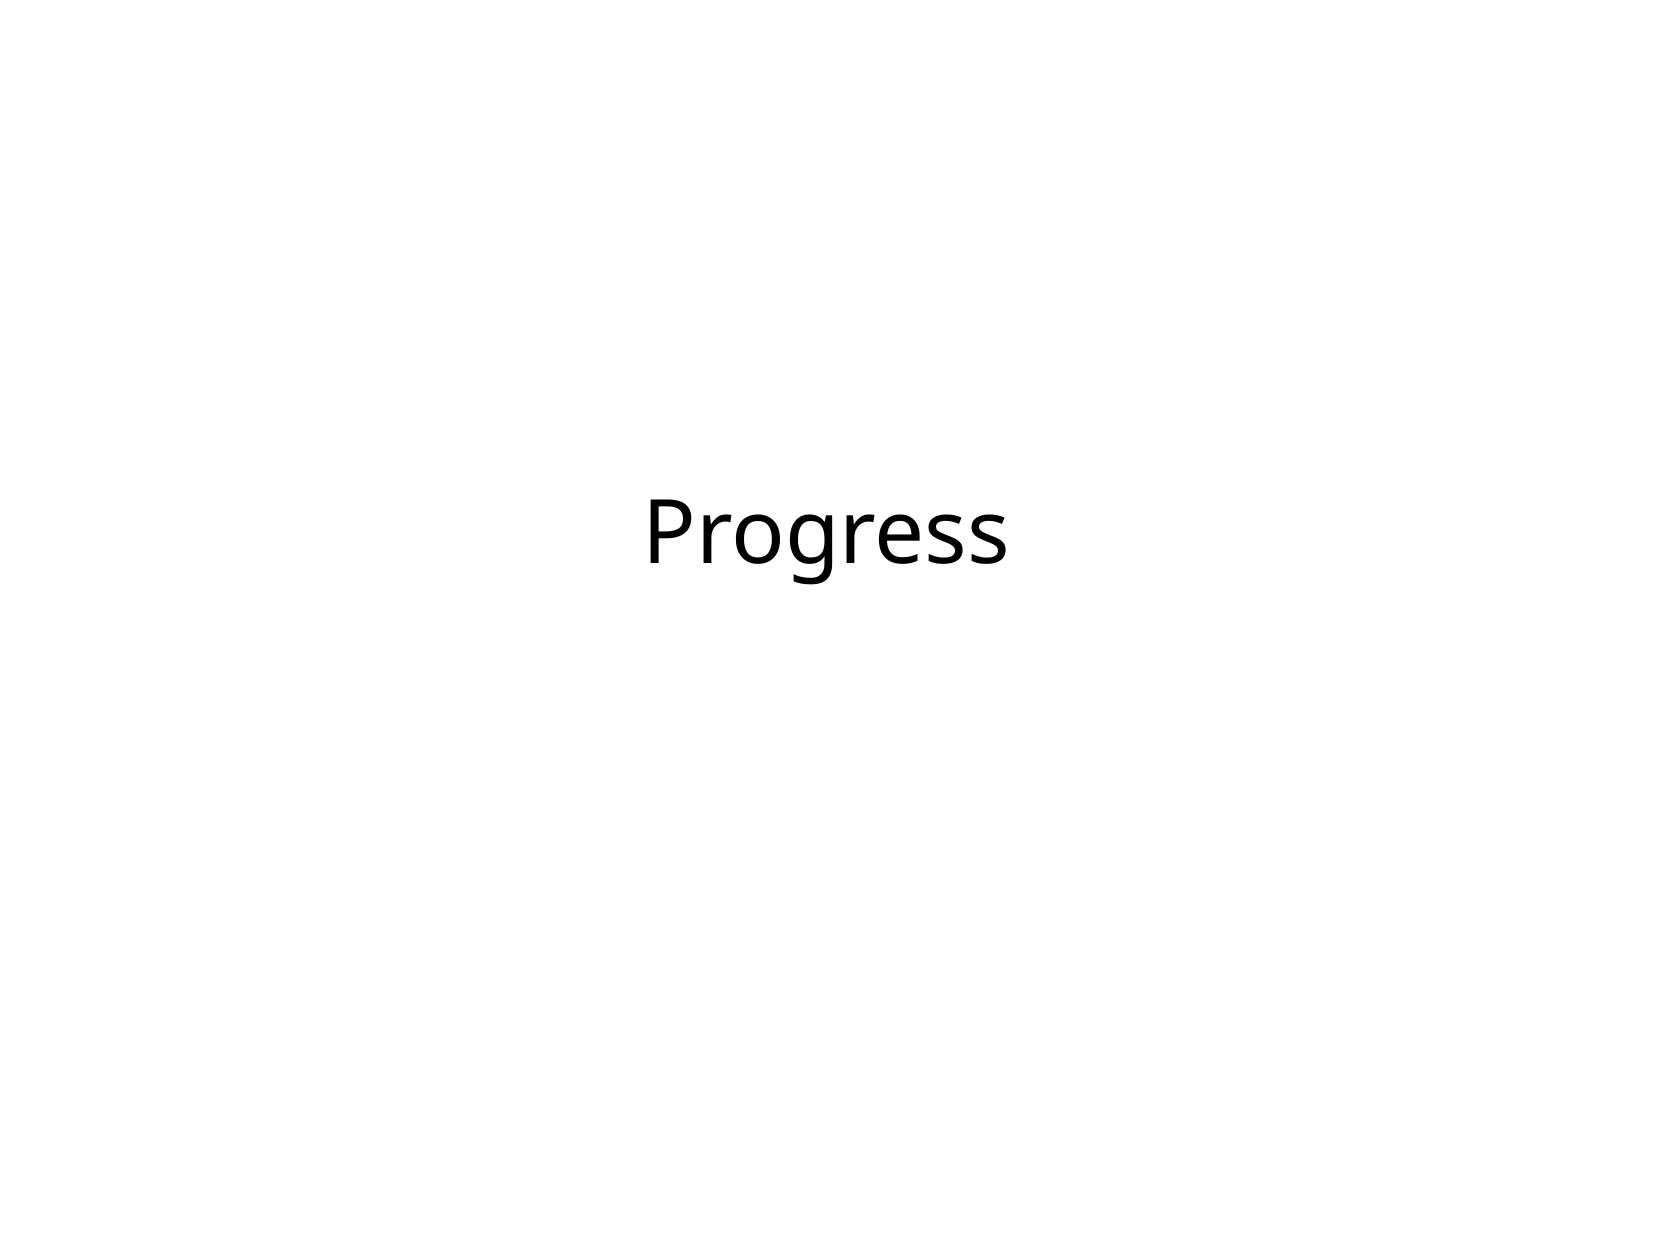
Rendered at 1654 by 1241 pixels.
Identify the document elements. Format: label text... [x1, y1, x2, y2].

subtitle Progress [82, 49, 1571, 1010]
